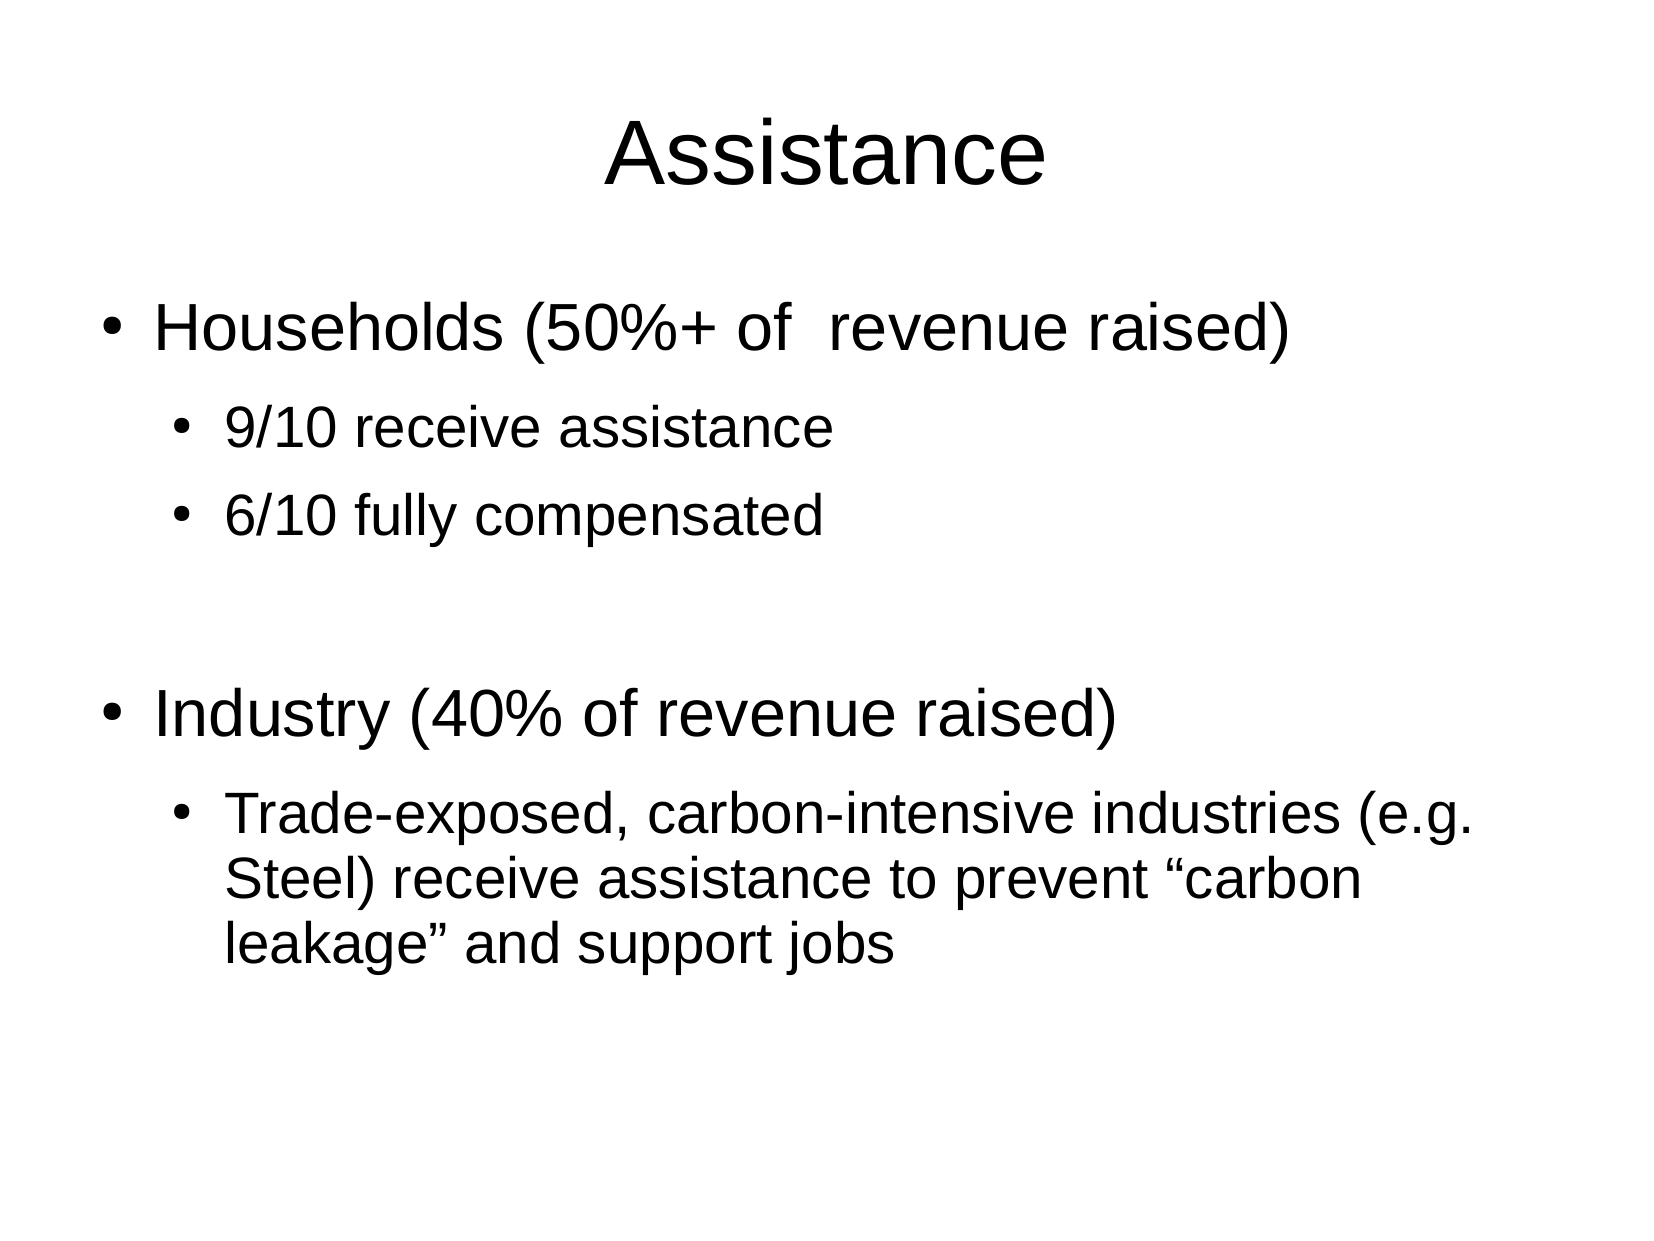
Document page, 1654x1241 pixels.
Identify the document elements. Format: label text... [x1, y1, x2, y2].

list Households (50%+ of revenue raised) 9/10 receive assistance 6/10 fully compensated Industry (40% of revenue raised) Trade-exposed, carbon-intensive industries (e.g. Steel) receive assistance to prevent “carbon leakage” and support jobs [82, 290, 1571, 1109]
title Assistance [82, 49, 1571, 257]
